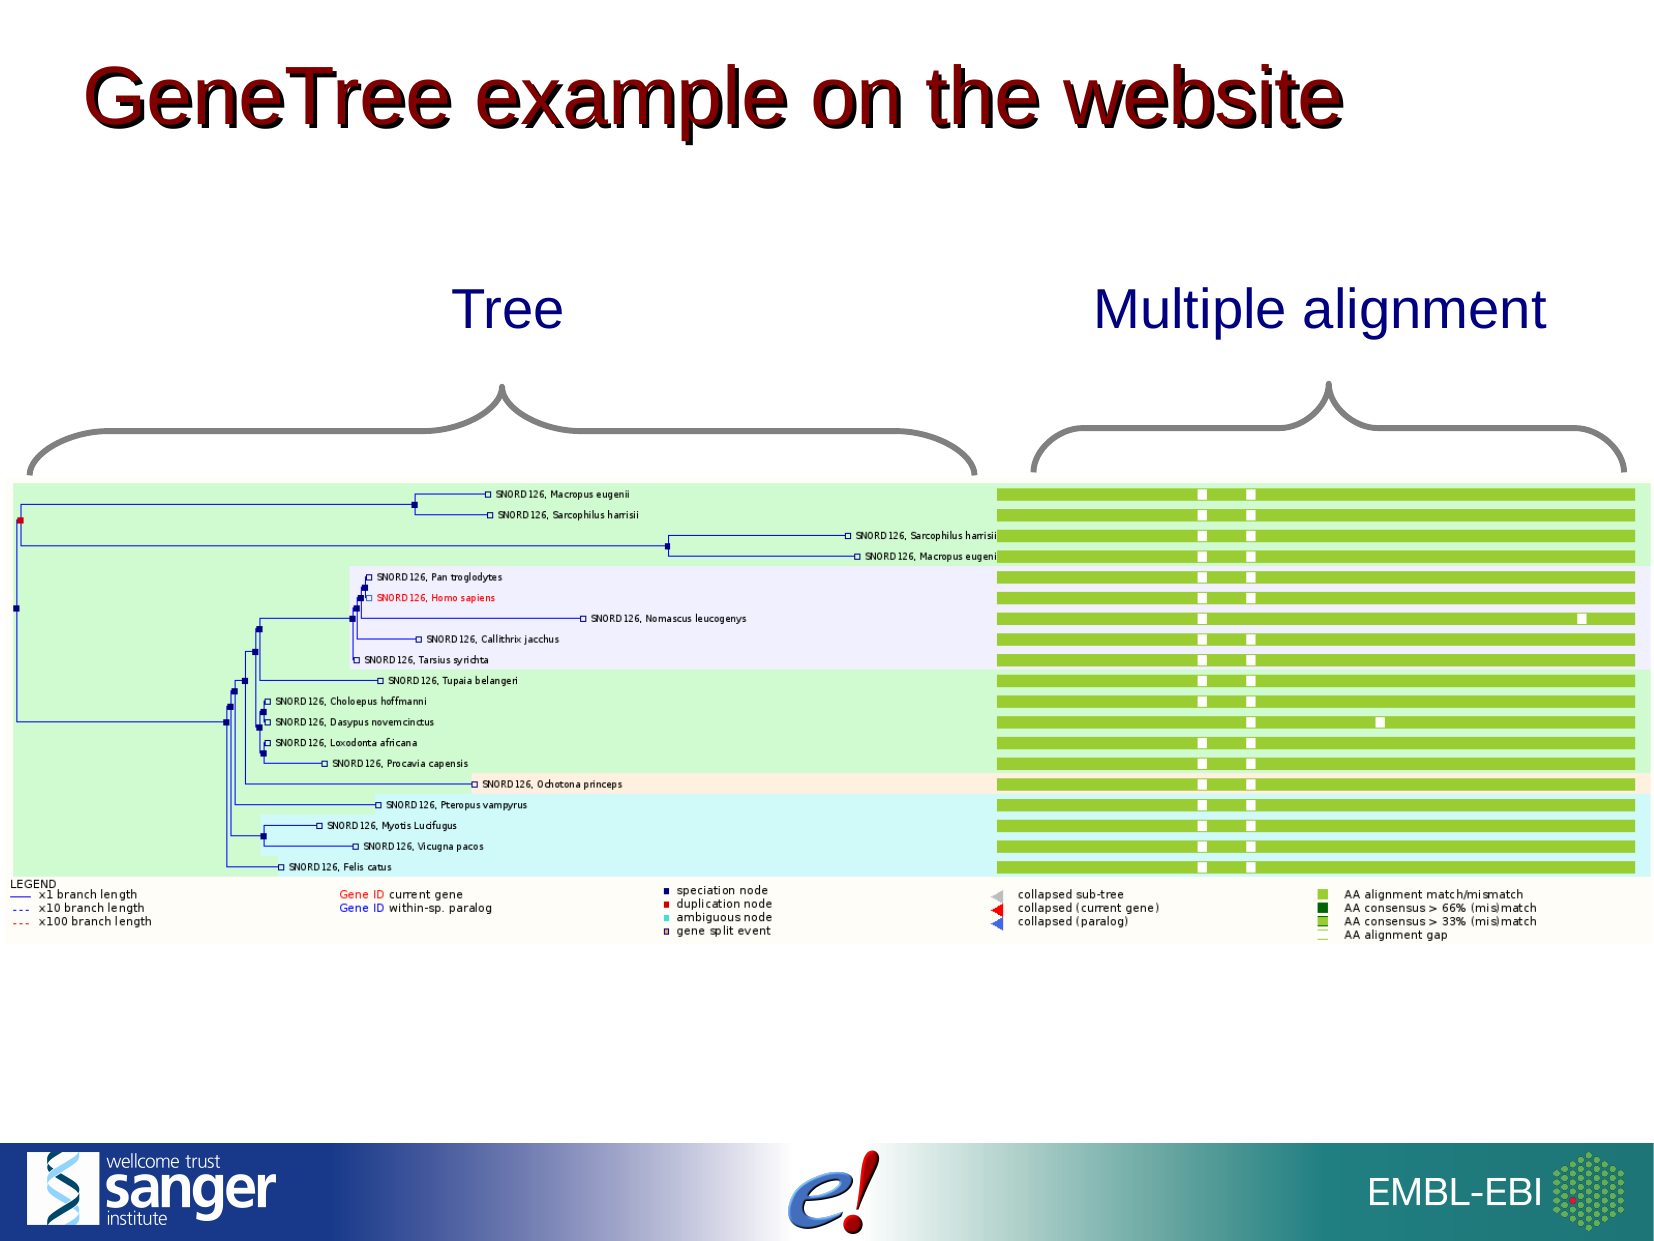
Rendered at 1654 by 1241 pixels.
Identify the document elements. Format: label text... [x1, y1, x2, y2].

picture [5, 478, 1654, 944]
text_box Multiple alignment [1004, 271, 1636, 350]
text_box Tree [425, 271, 591, 350]
title GeneTree example on the website [82, 49, 1571, 257]
picture [0, 1143, 1654, 1241]
